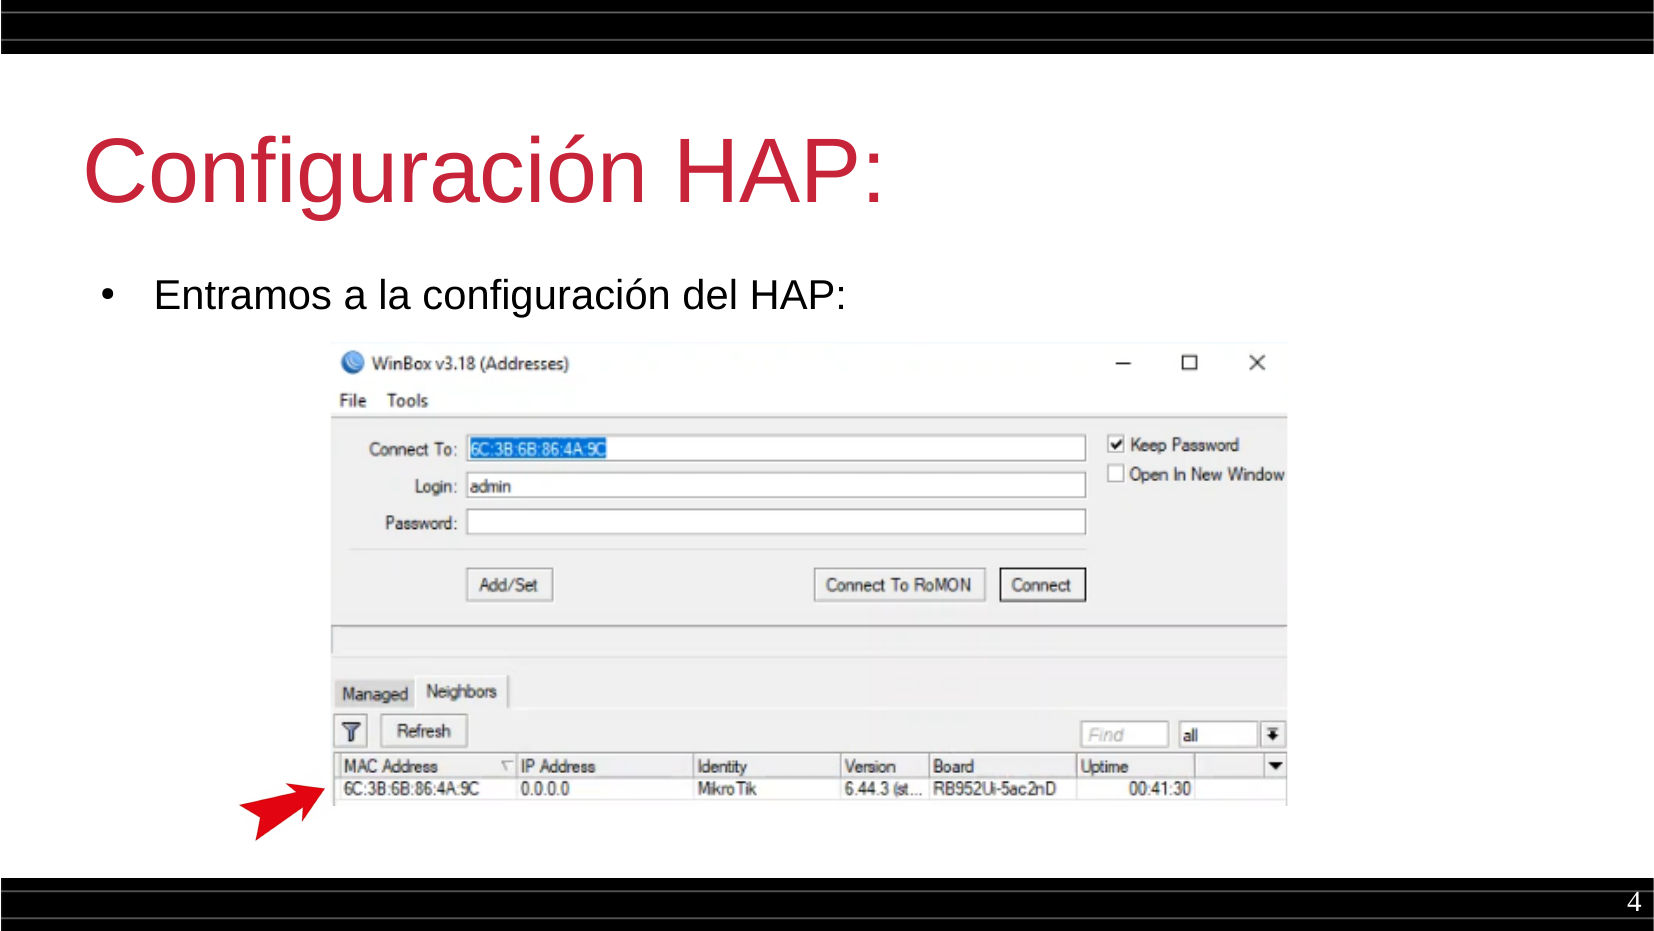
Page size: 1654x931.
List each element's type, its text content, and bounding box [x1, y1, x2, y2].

list Entramos a la configuración del HAP: [82, 271, 1571, 758]
picture [236, 342, 1288, 845]
picture [1, 0, 1654, 54]
picture [1, 878, 1654, 931]
title Configuración HAP: [82, 92, 1571, 249]
